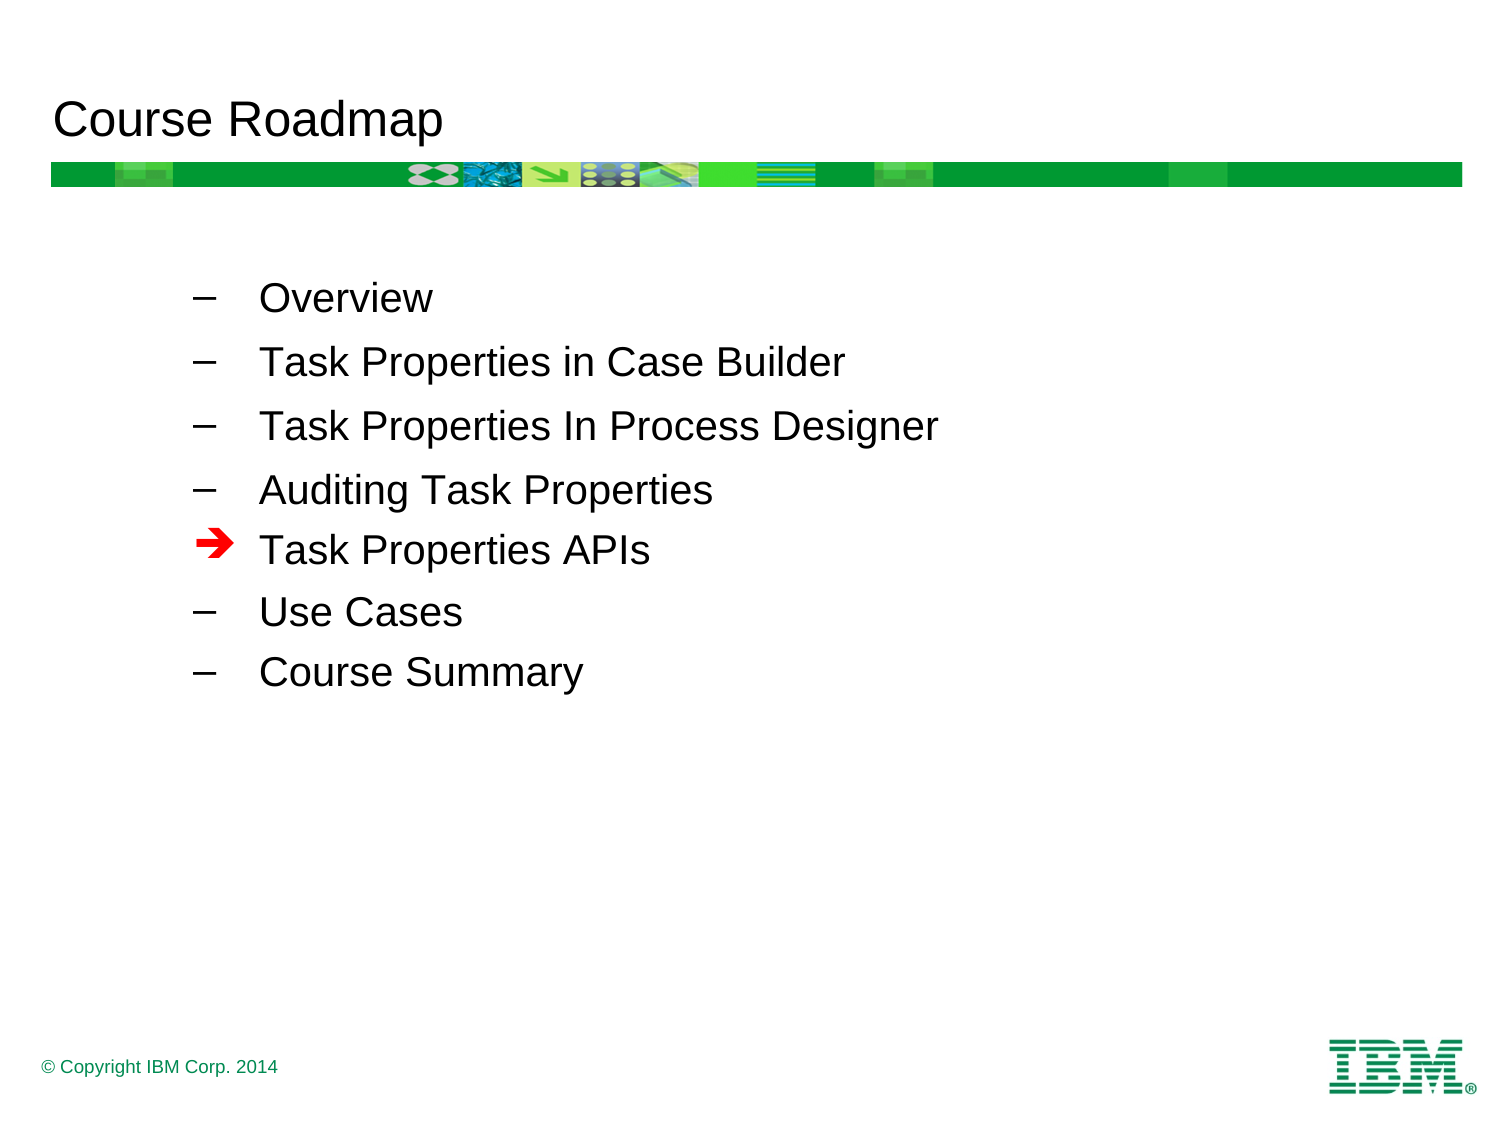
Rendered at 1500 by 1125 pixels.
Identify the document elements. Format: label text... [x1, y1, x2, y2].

title Course Roadmap [37, 45, 1388, 188]
picture [50, 161, 1463, 189]
picture [1327, 1037, 1479, 1096]
list Overview Task Properties in Case Builder Task Properties In Process Designer Auditing Task Properties Task Properties APIs Use Cases Course Summary [75, 262, 1426, 1005]
